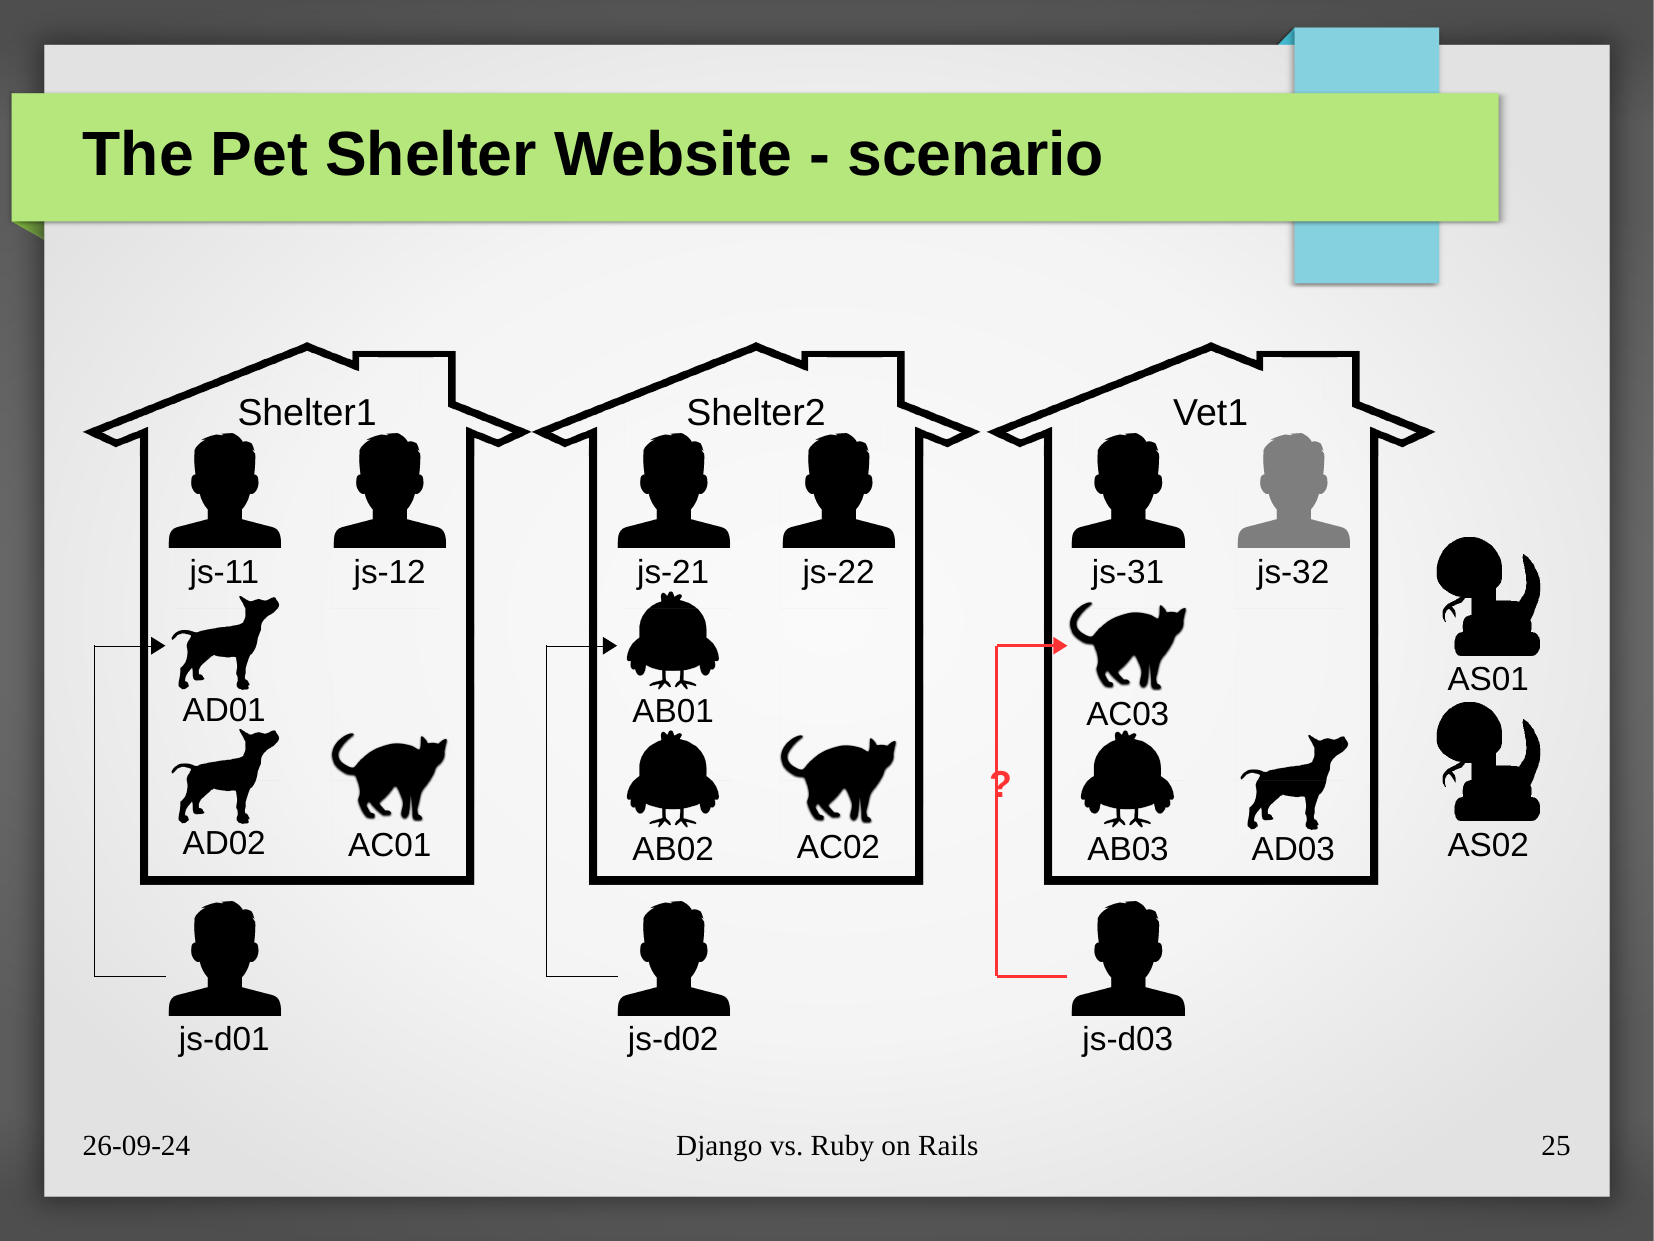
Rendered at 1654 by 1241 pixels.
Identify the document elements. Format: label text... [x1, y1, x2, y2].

text_box js-22 [779, 542, 898, 602]
picture [0, 0, 1654, 1241]
text_box AD02 [165, 828, 284, 873]
text_box AB02 [614, 831, 733, 879]
text_box AB03 [1068, 831, 1188, 879]
text_box js-11 [165, 542, 284, 583]
text_box AD01 [232, 700, 242, 716]
text_box js-21 [614, 542, 733, 602]
text_box js-d02 [614, 1009, 733, 1069]
text_box AD01 [165, 694, 284, 716]
text_box AC01 [330, 815, 449, 875]
text_box AC03 [1093, 706, 1101, 716]
text_box AC02 [779, 817, 898, 877]
text_box AC03 [1089, 718, 1105, 725]
text_box js-d01 [165, 1009, 284, 1069]
text_box AD01 [210, 701, 223, 716]
title The Pet Shelter Website - scenario [82, 94, 1264, 213]
text_box AS02 [1429, 821, 1548, 875]
text_box AC03 [1136, 704, 1146, 723]
text_box js-31 [1068, 542, 1188, 601]
text_box js-d03 [1068, 1009, 1188, 1069]
text_box js-32 [1234, 548, 1353, 602]
text_box AS01 [1436, 656, 1548, 702]
text_box js-12 [330, 542, 449, 602]
text_box AC03 [1068, 684, 1188, 725]
text_box ? [974, 755, 1022, 813]
text_box AD01 [189, 702, 197, 712]
